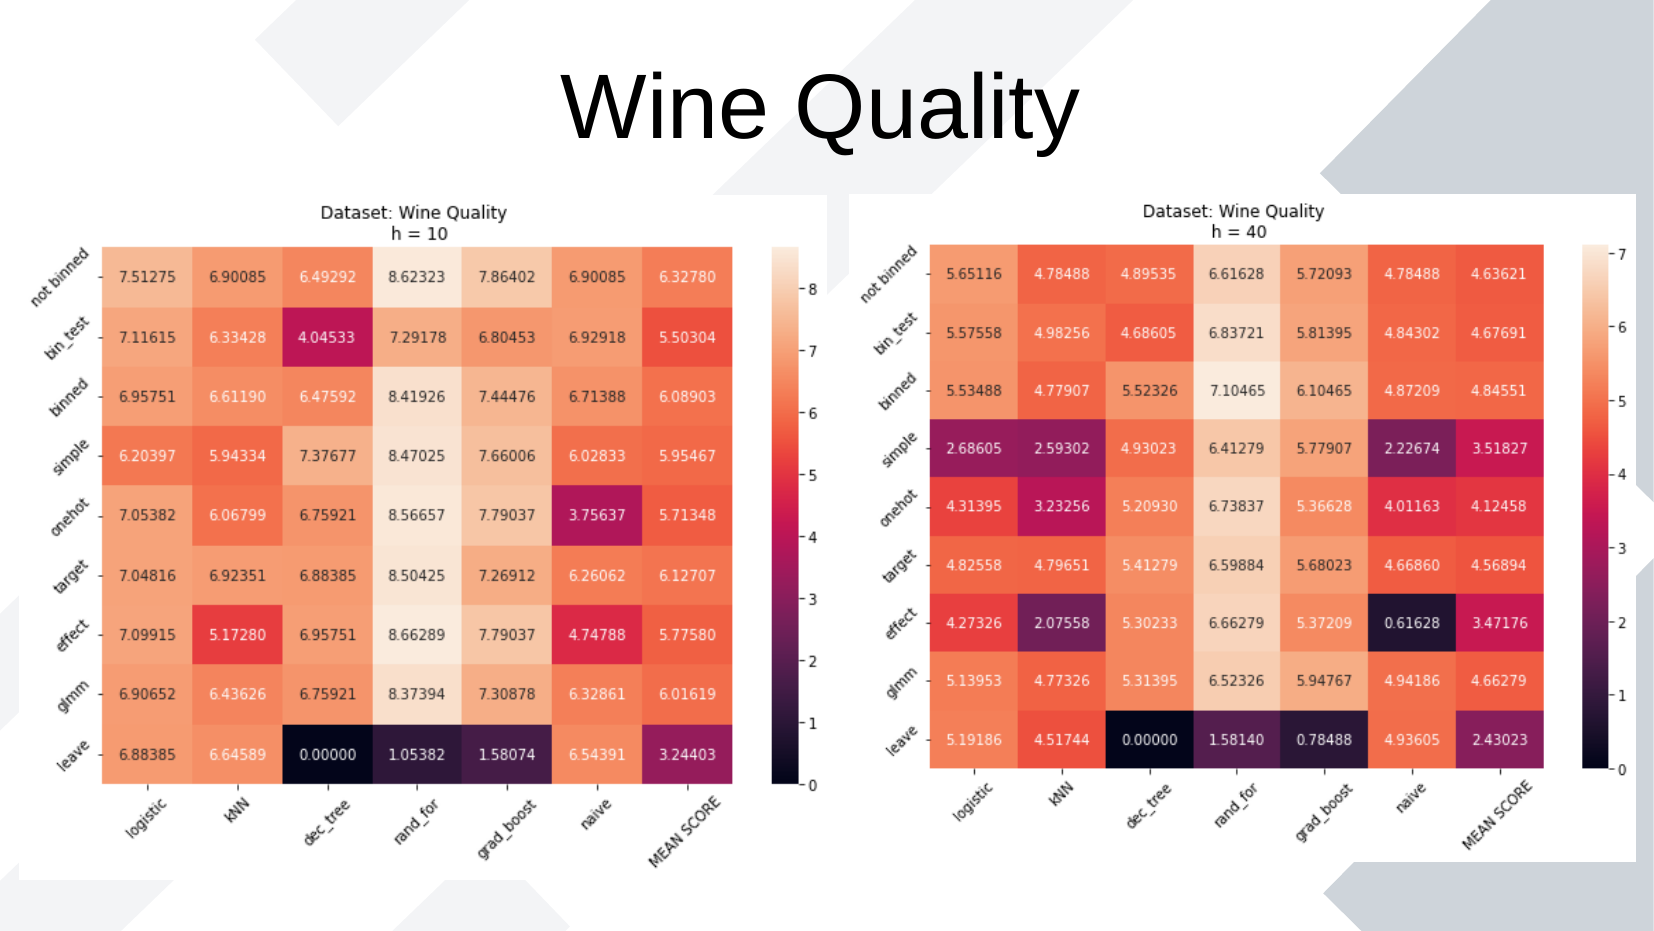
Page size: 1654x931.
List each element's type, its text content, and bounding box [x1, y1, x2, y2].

picture [849, 194, 1636, 862]
title Wine Quality [76, 29, 1565, 185]
picture [19, 195, 827, 880]
